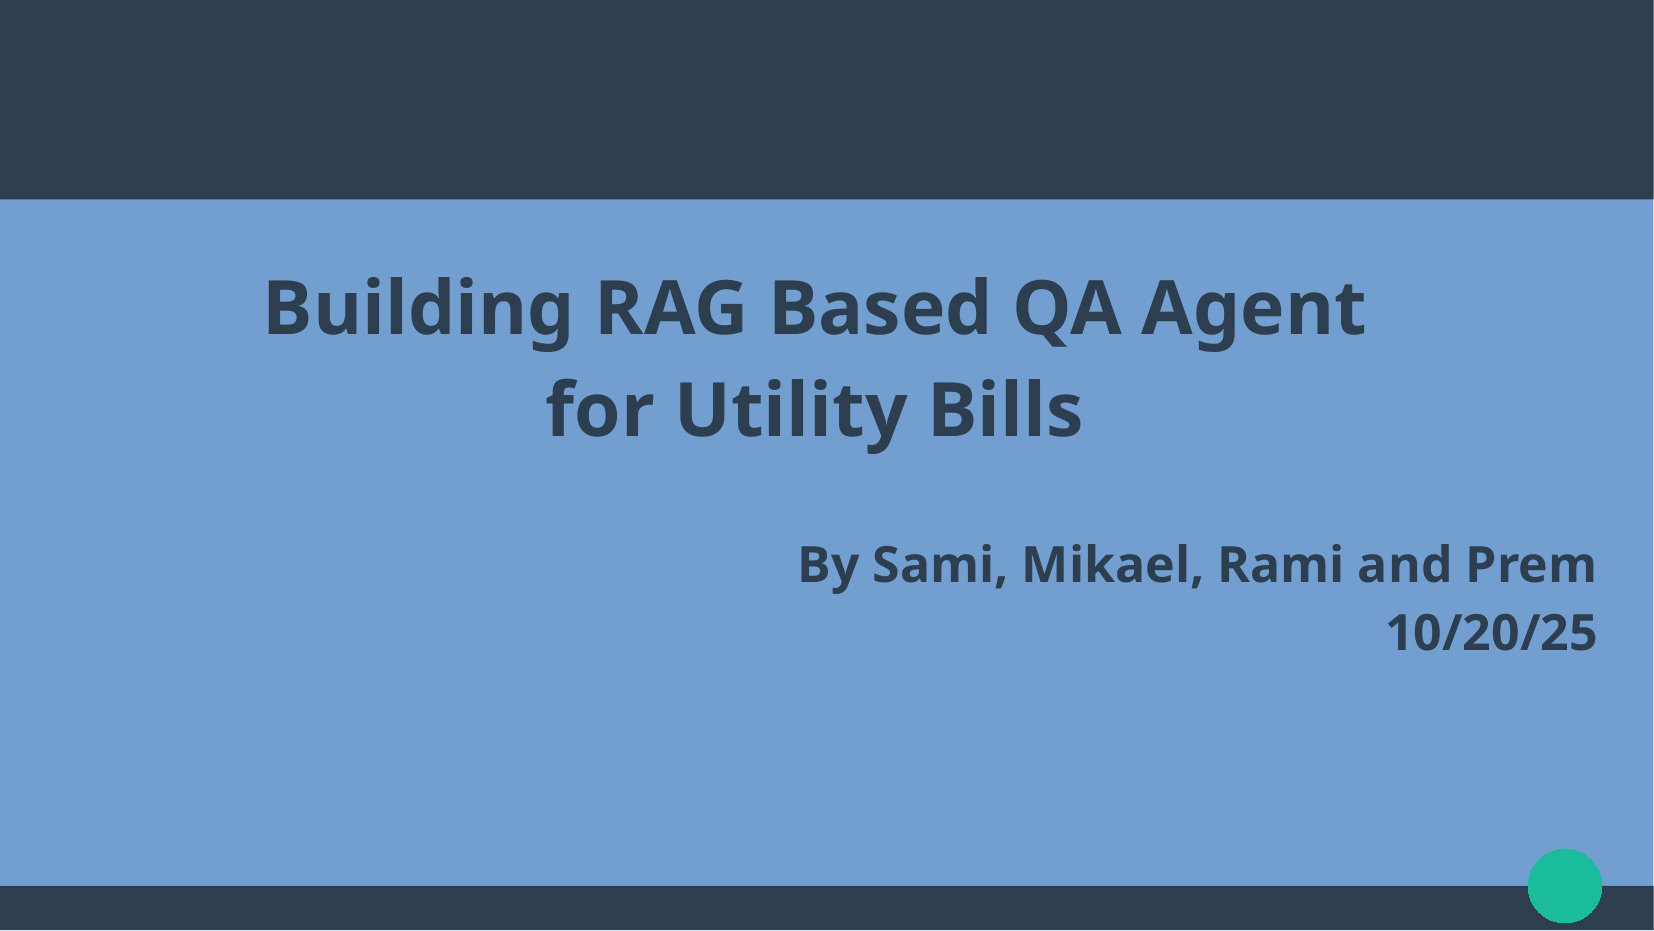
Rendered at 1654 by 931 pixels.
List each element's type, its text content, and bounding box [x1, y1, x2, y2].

text_box Building RAG Based QA Agent for Utility Bills [112, 187, 1538, 526]
text_box By Sami, Mikael, Rami and Prem 10/20/25 [750, 487, 1613, 708]
